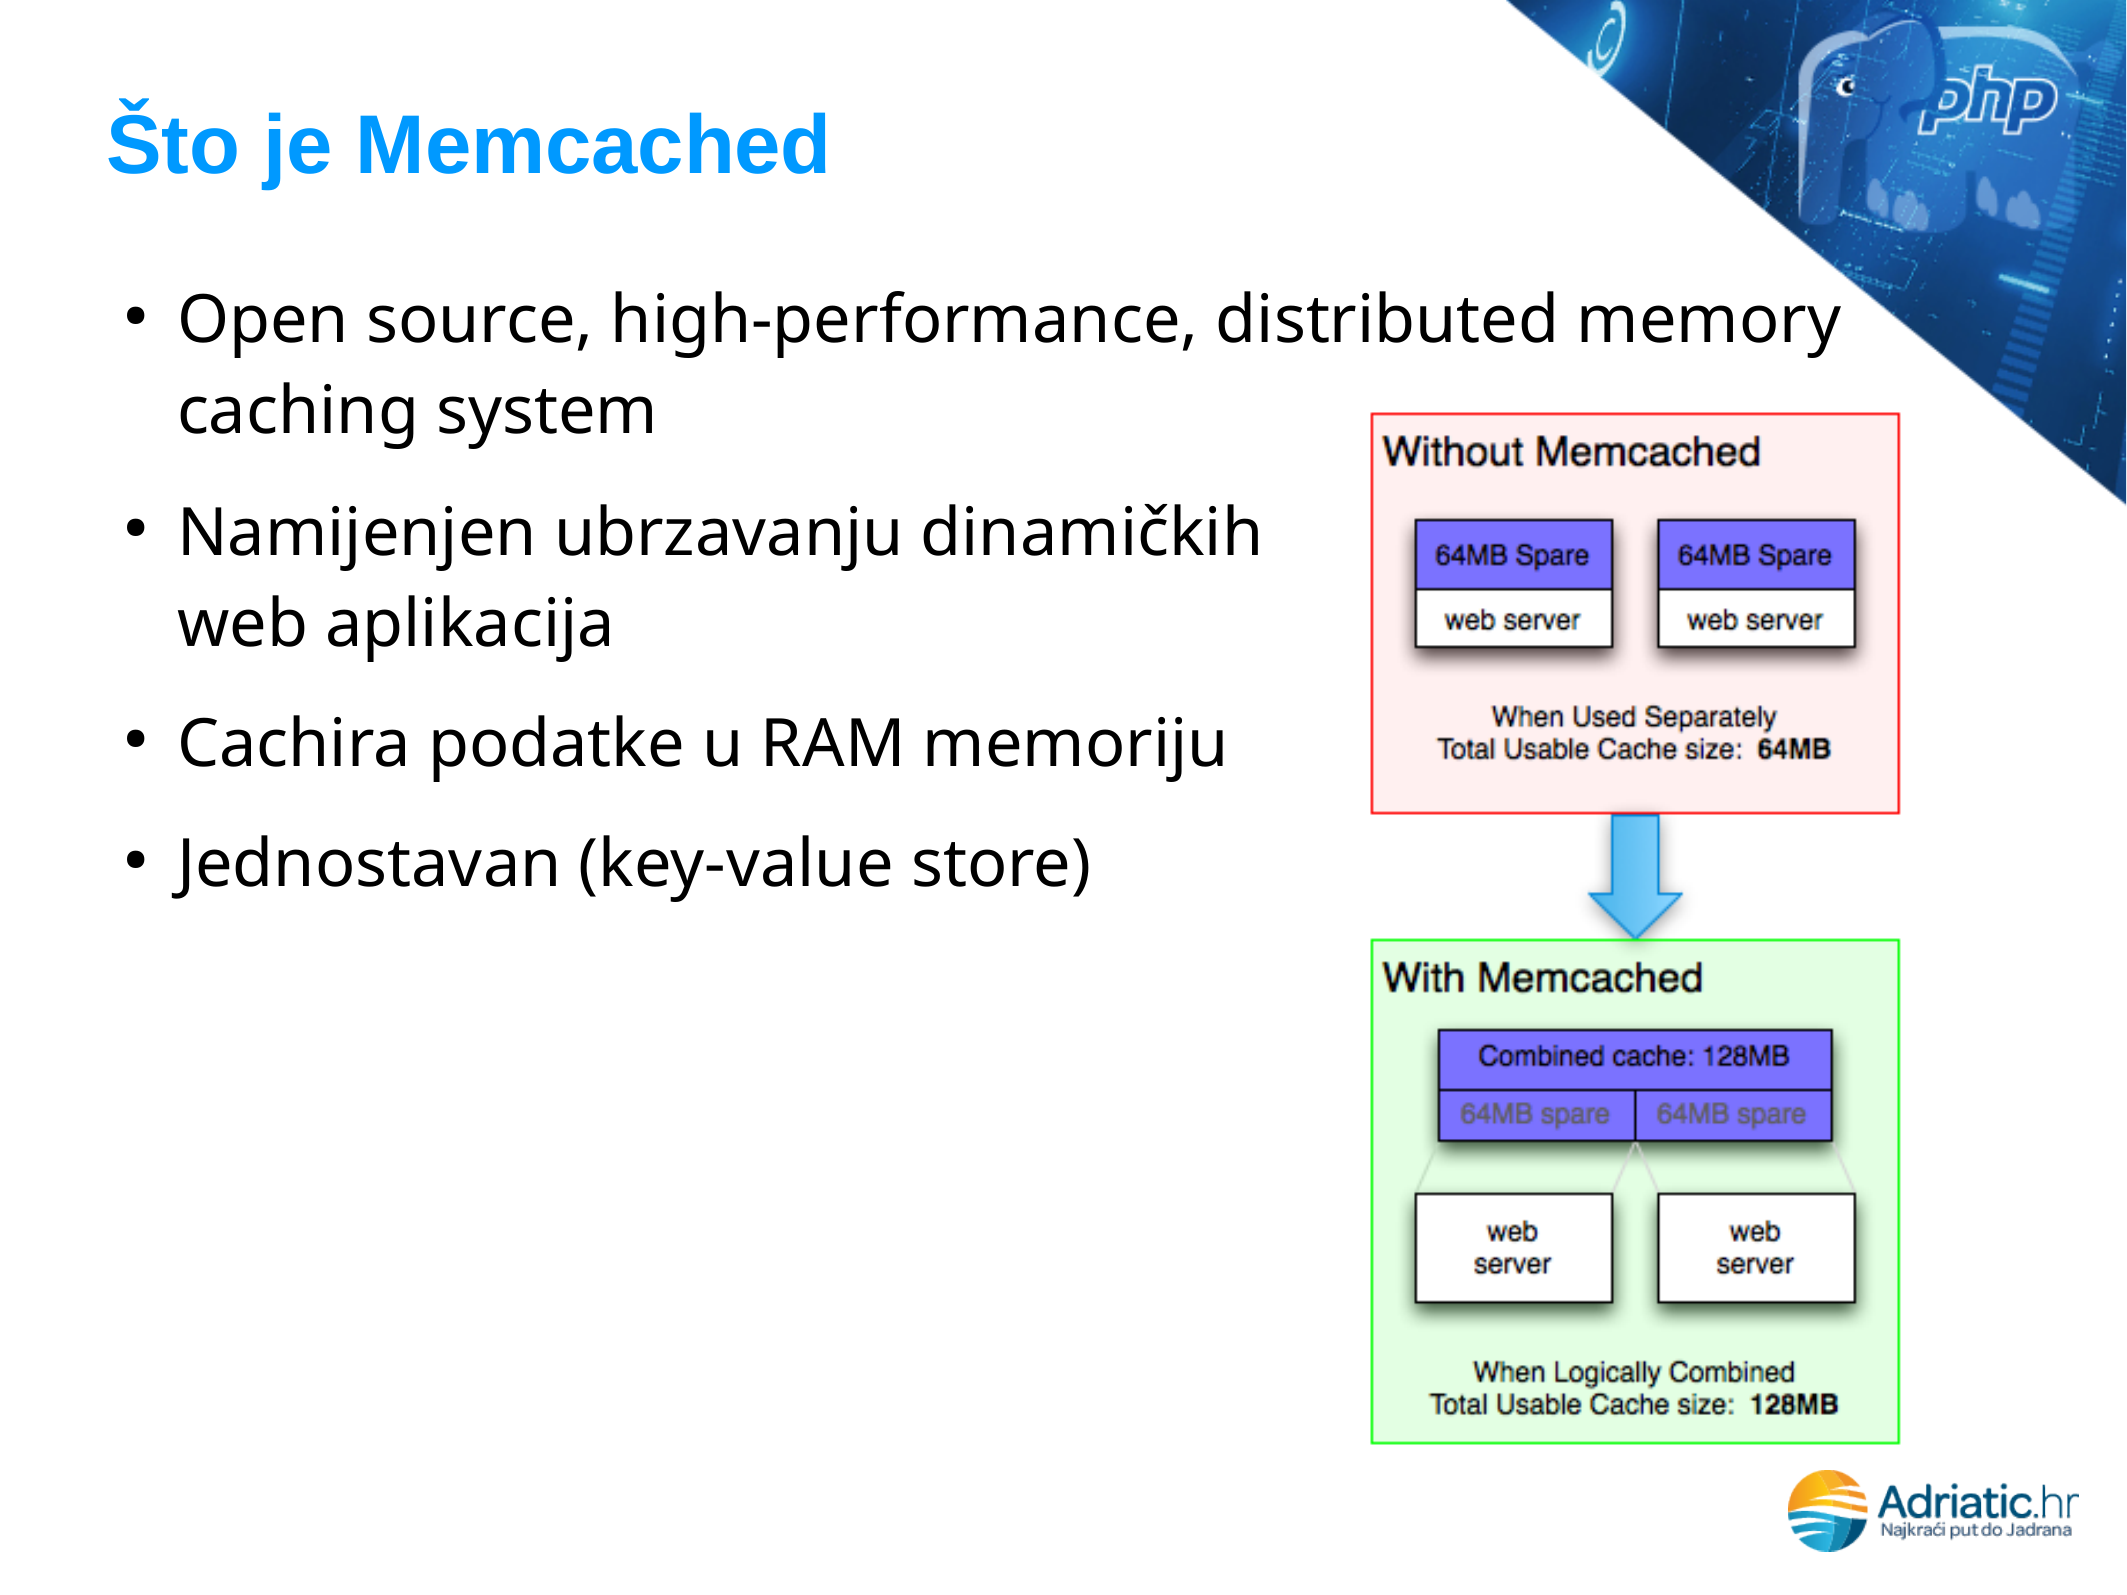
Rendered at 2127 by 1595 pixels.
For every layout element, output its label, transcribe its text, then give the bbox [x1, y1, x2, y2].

list Namijenjen ubrzavanju dinamičkih web aplikacija Cachira podatke u RAM memoriju Jednostavan (key-value store) [106, 484, 1323, 1453]
picture [1346, 0, 2127, 1468]
picture [1788, 1470, 2079, 1552]
list Open source, high-performance, distributed memory caching system [106, 271, 1973, 485]
title Što je Memcached [106, 70, 1630, 219]
